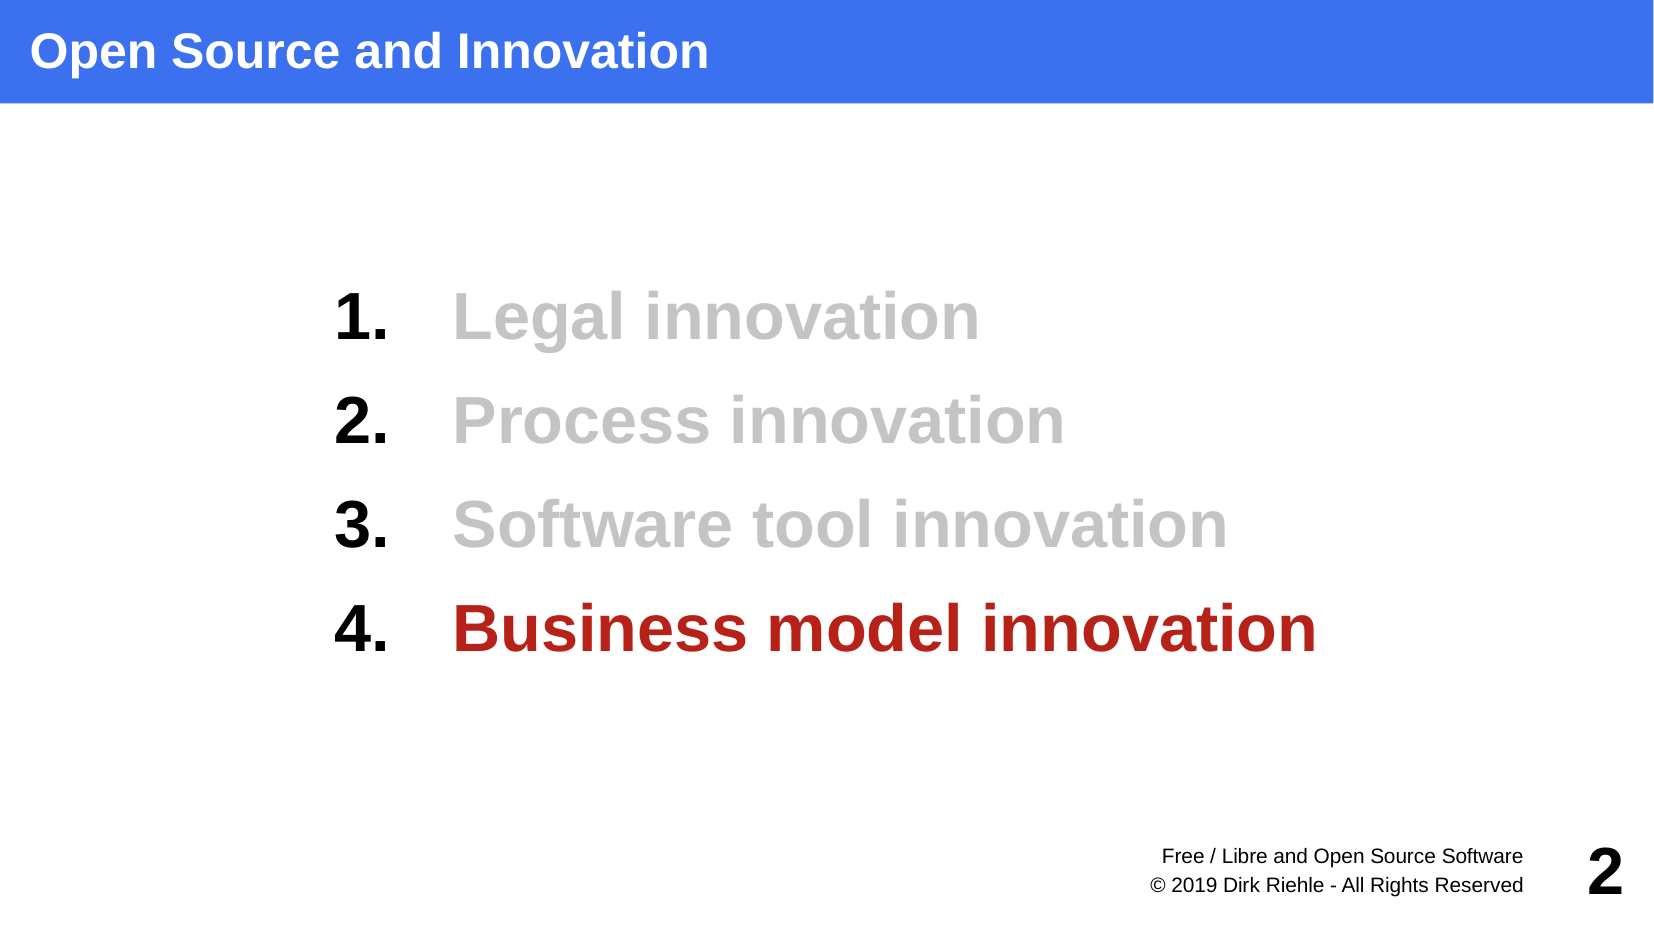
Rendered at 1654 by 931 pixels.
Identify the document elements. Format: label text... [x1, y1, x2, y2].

subtitle Legal innovation Process innovation Software tool innovation Business model innovation [29, 132, 1625, 813]
title Open Source and Innovation [0, 0, 1654, 104]
